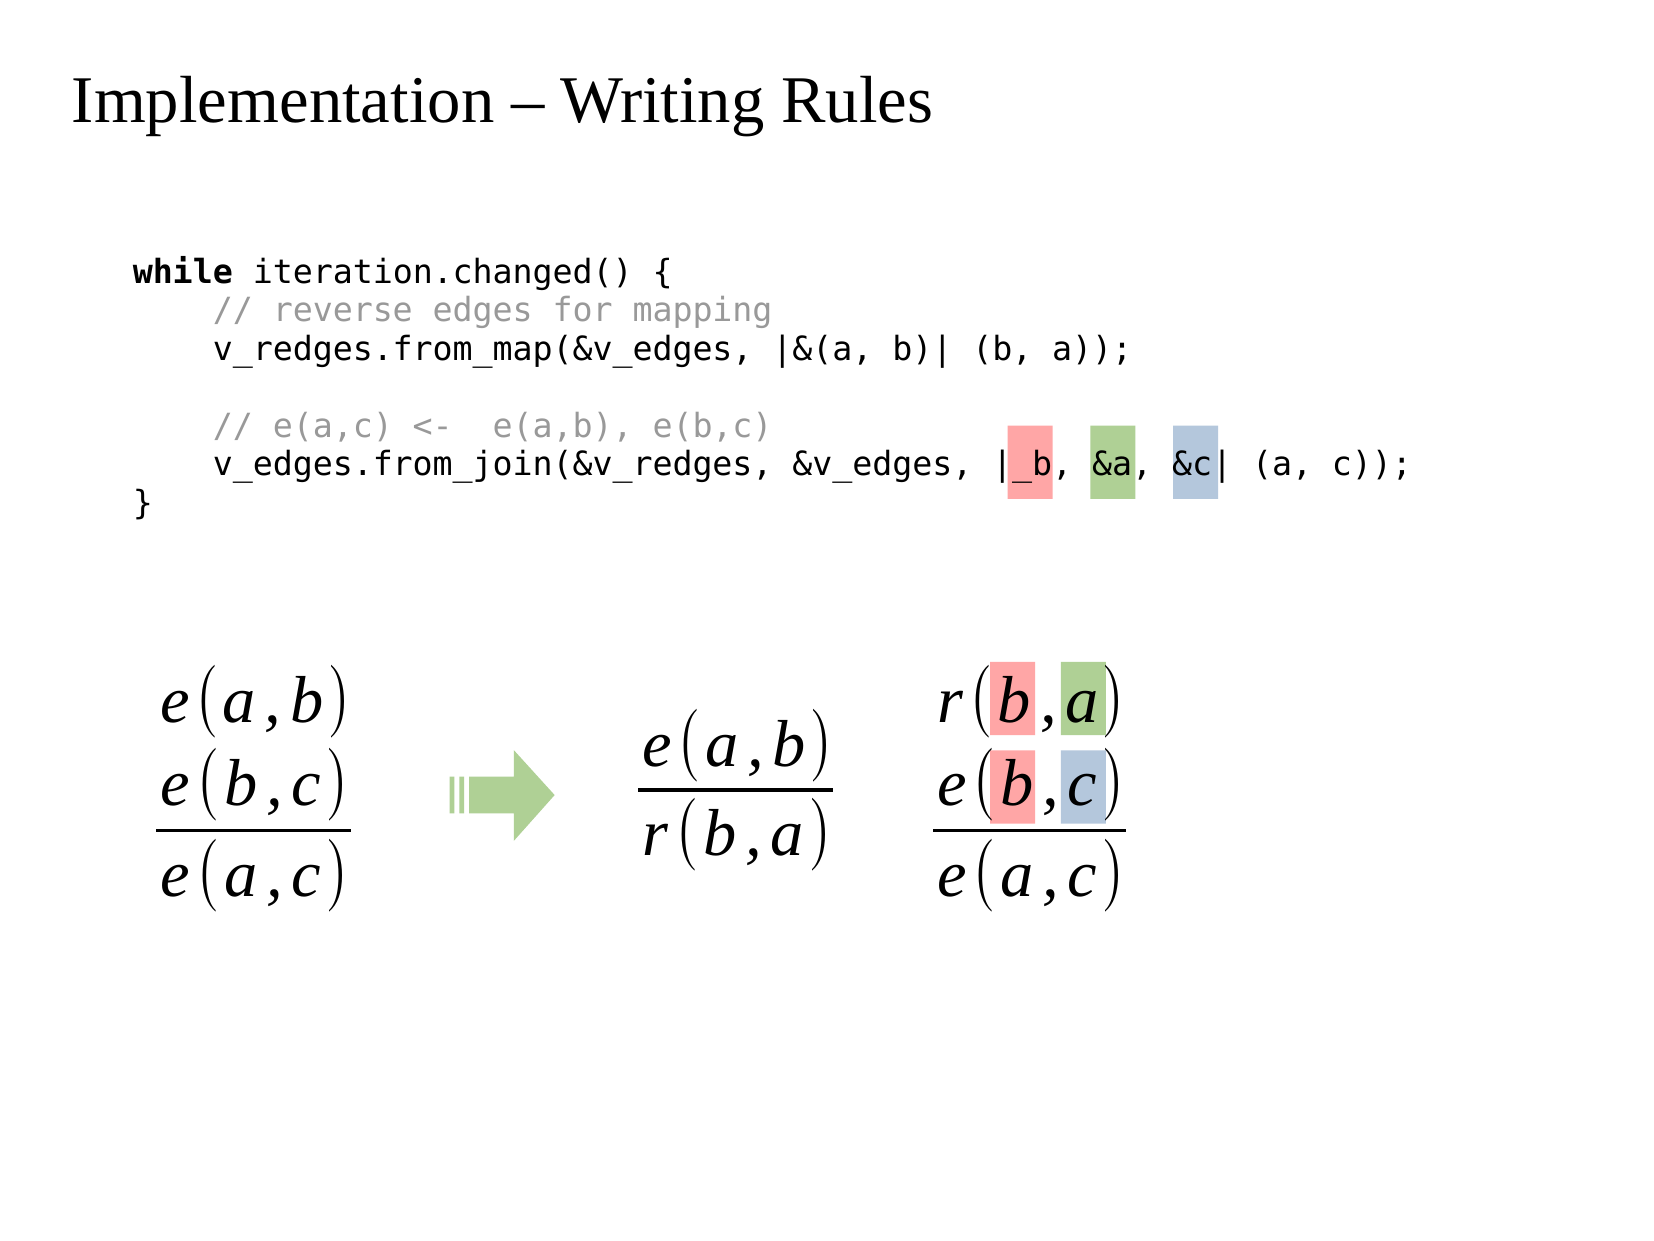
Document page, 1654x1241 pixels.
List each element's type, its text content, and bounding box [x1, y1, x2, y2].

text_box [459, 776, 465, 814]
text_box while iteration.changed() { // reverse edges for mapping v_redges.from_map(&v_edges, |&(a, b)| (b, a)); // e(a,c) <- e(a,b), e(b,c) v_edges.from_join(&v_redges, &v_edges, |_b, &a, &c| (a, c)); } [118, 244, 1621, 1069]
chart [923, 661, 1136, 916]
text_box [469, 750, 555, 841]
title Implementation – Writing Rules [71, 49, 1561, 151]
chart [628, 705, 843, 876]
chart [146, 661, 361, 916]
text_box [449, 776, 455, 814]
